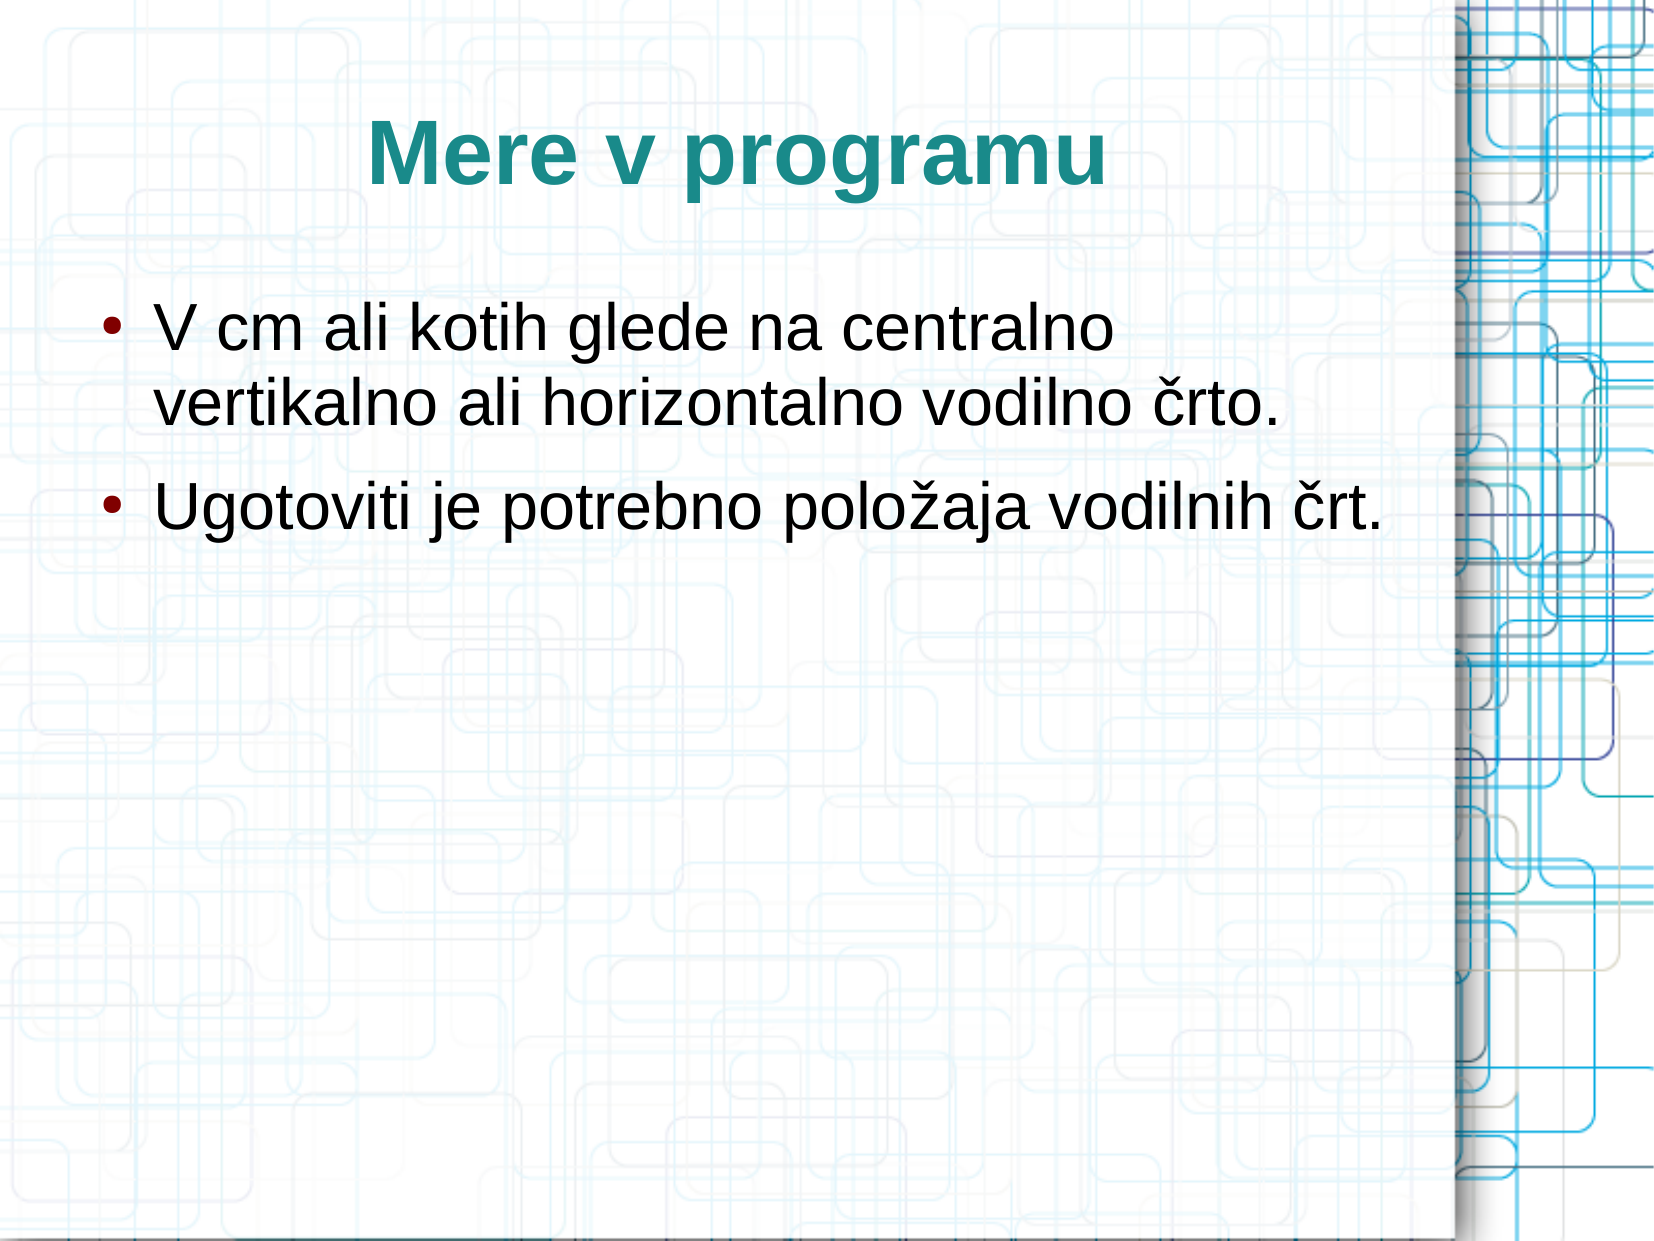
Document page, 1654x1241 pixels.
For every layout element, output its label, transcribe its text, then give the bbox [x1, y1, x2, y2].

list V cm ali kotih glede na centralno vertikalno ali horizontalno vodilno črto. Ugotoviti je potrebno položaja vodilnih črt. [82, 290, 1418, 995]
picture [0, 0, 1654, 1241]
title Mere v programu [59, 49, 1418, 257]
